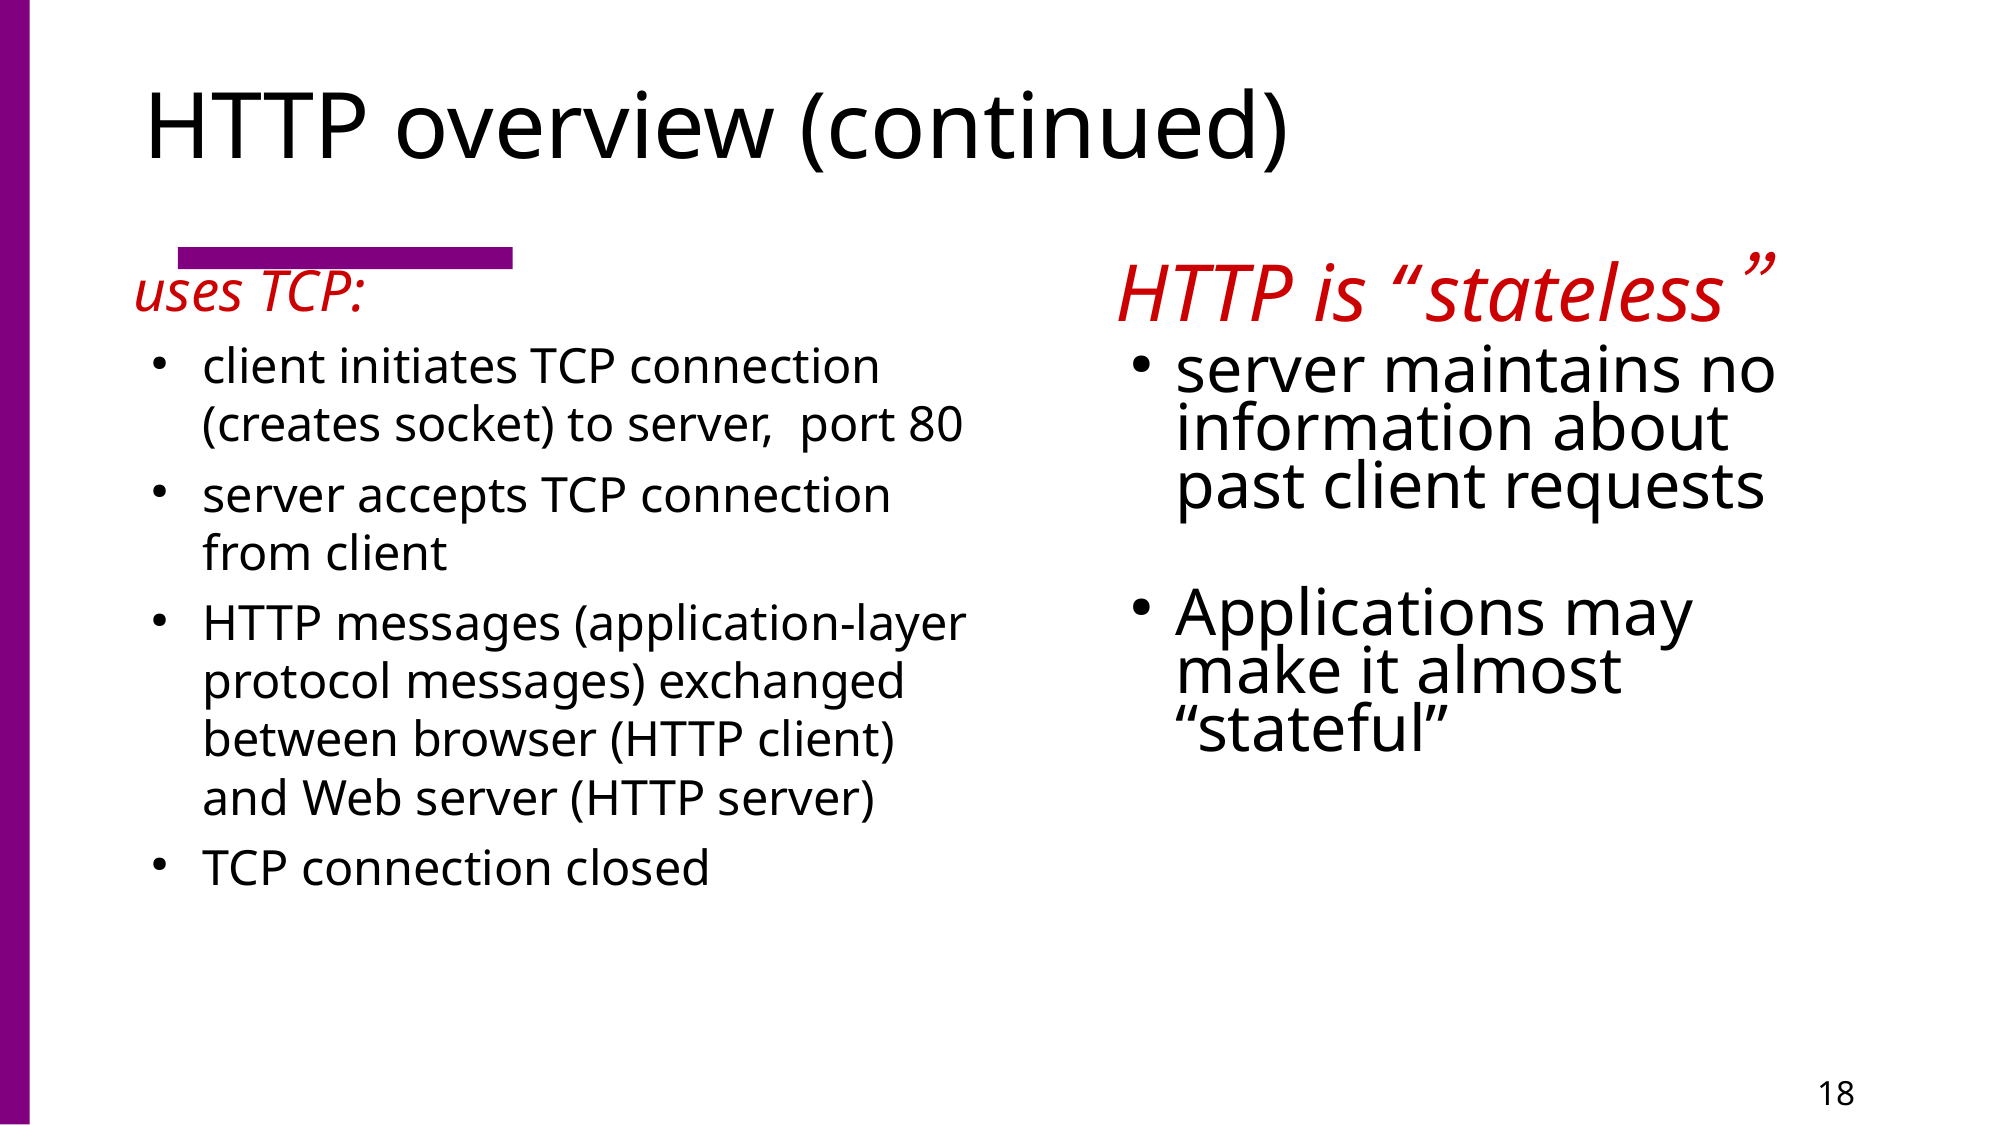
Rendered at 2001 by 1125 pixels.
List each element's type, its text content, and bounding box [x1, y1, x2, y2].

list HTTP is “stateless” server maintains no information about past client requests Applications may make it almost “stateful” [1099, 257, 1800, 781]
list uses TCP: client initiates TCP connection (creates socket) to server, port 80 server accepts TCP connection from client HTTP messages (application-layer protocol messages) exchanged between browser (HTTP client) and Web server (HTTP server) TCP connection closed [119, 247, 988, 1011]
title HTTP overview (continued) [92, 56, 1793, 188]
